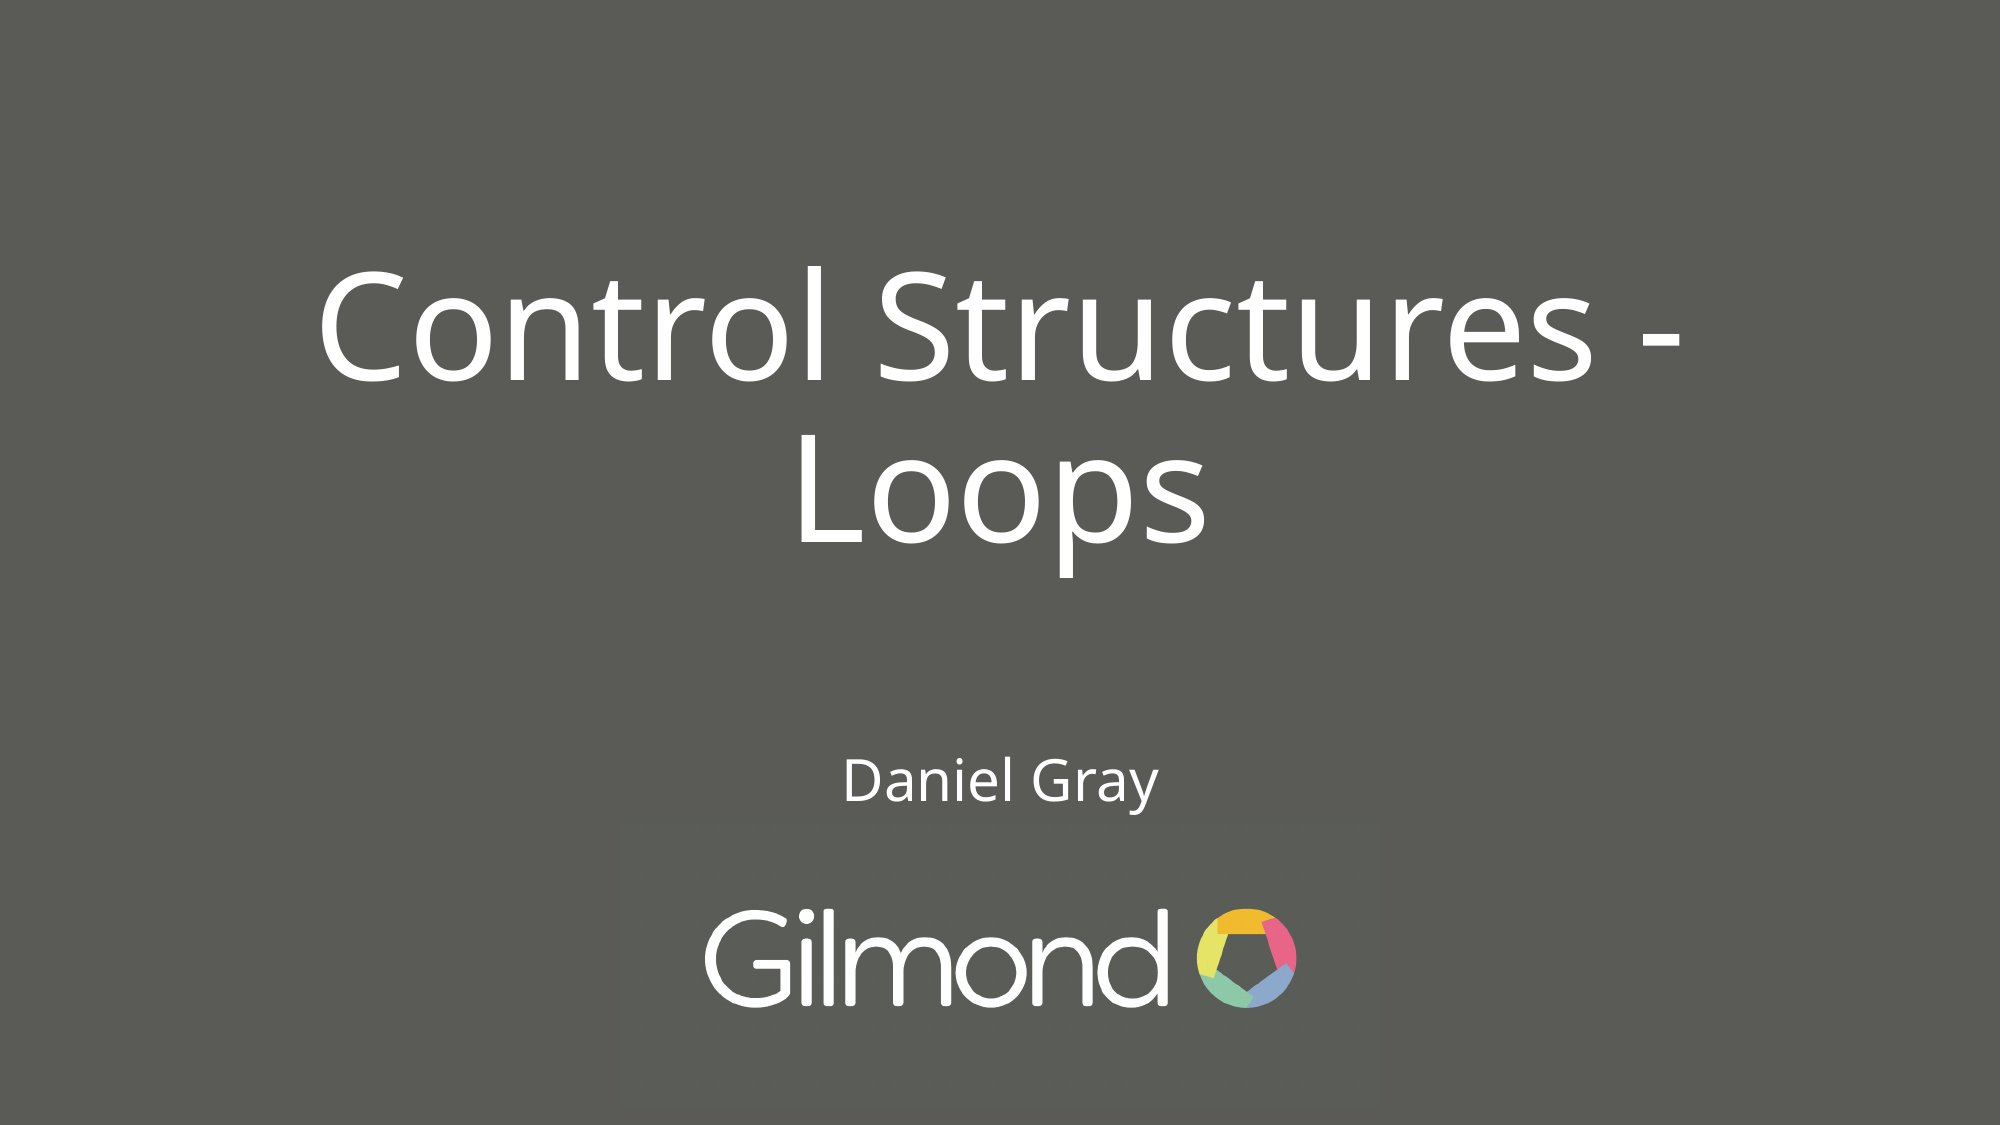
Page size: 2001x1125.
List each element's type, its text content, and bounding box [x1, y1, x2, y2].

picture [620, 824, 1380, 1108]
subtitle Daniel Gray [249, 581, 1750, 985]
subtitle Control Structures - Loops [249, 211, 1750, 581]
